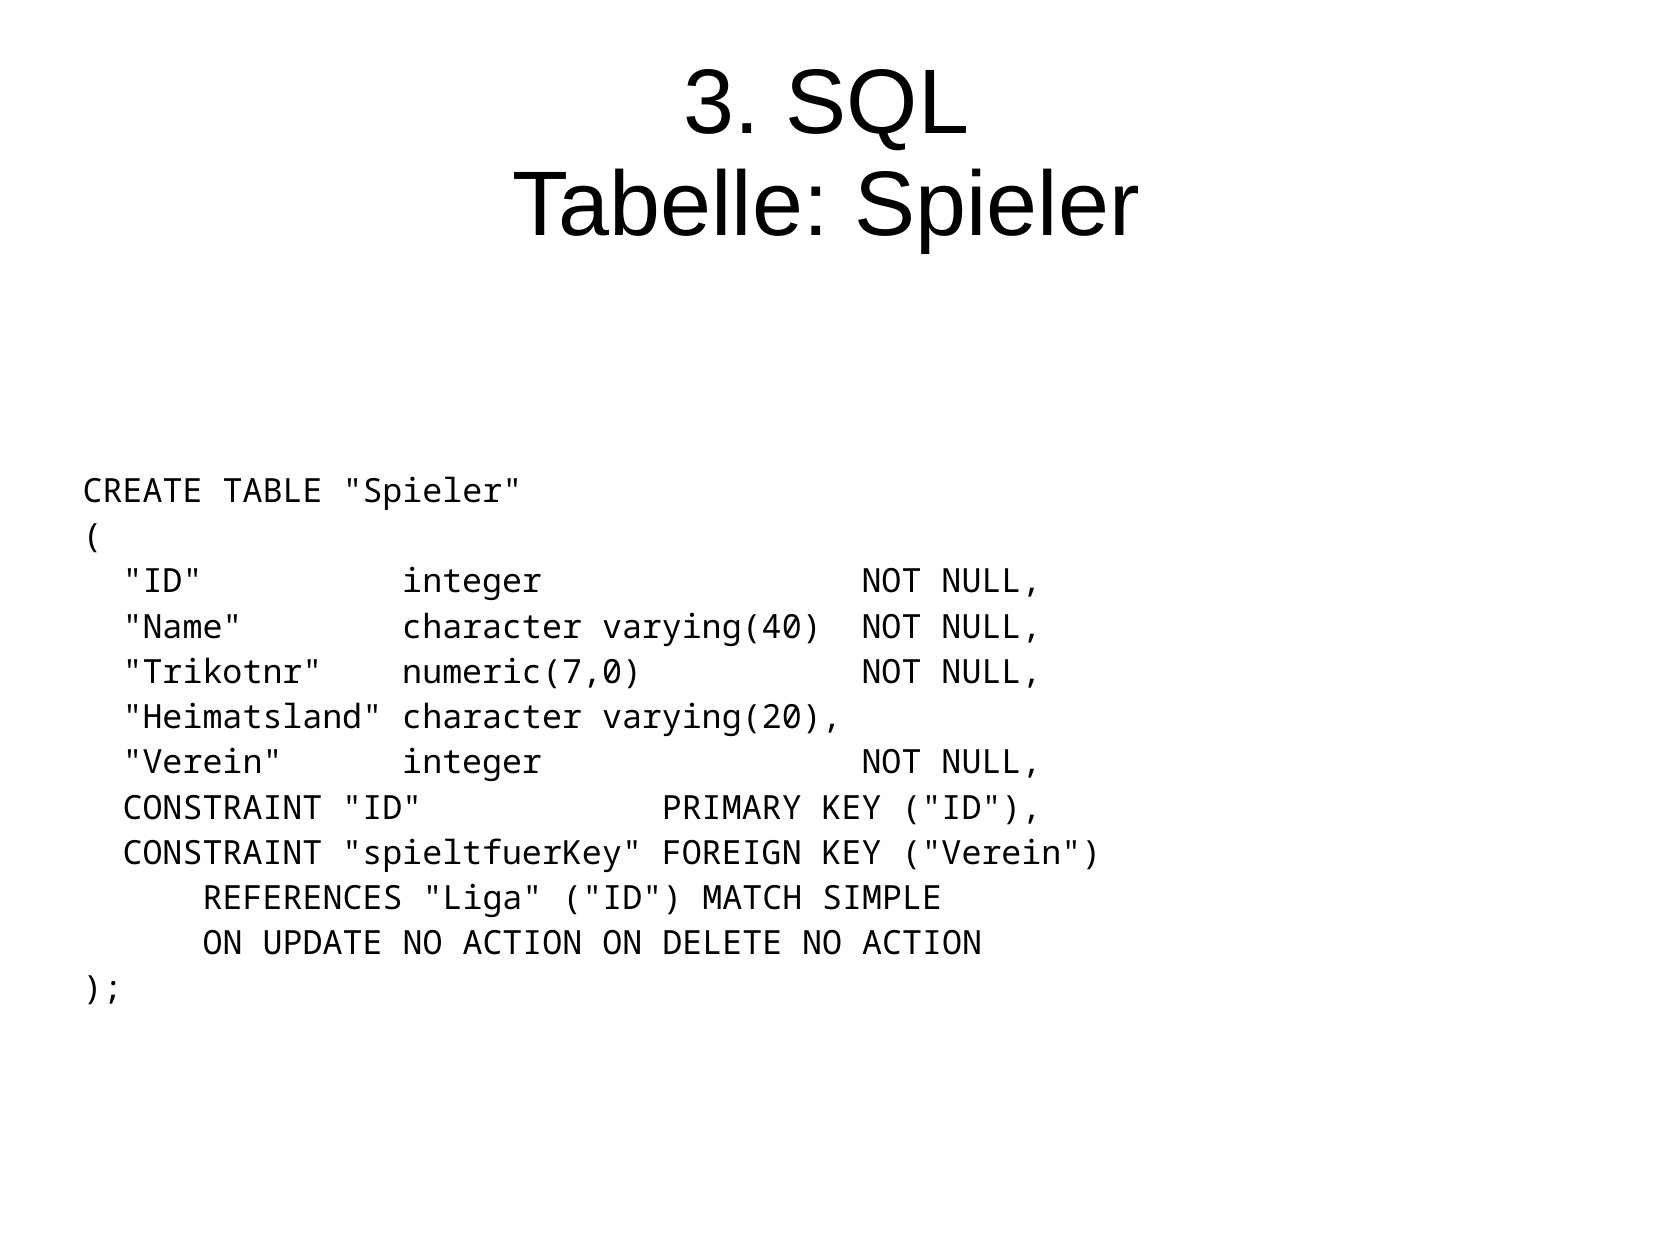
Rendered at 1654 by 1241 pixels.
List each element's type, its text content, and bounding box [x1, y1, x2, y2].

title 3. SQL Tabelle: Spieler [82, 49, 1571, 257]
subtitle CREATE TABLE "Spieler" ( "ID" integer NOT NULL, "Name" character varying(40) NOT NULL, "Trikotnr" numeric(7,0) NOT NULL, "Heimatsland" character varying(20), "Verein" integer NOT NULL, CONSTRAINT "ID" PRIMARY KEY ("ID"), CONSTRAINT "spieltfuerKey" FOREIGN KEY ("Verein") REFERENCES "Liga" ("ID") MATCH SIMPLE ON UPDATE NO ACTION ON DELETE NO ACTION ); [82, 378, 1571, 1099]
